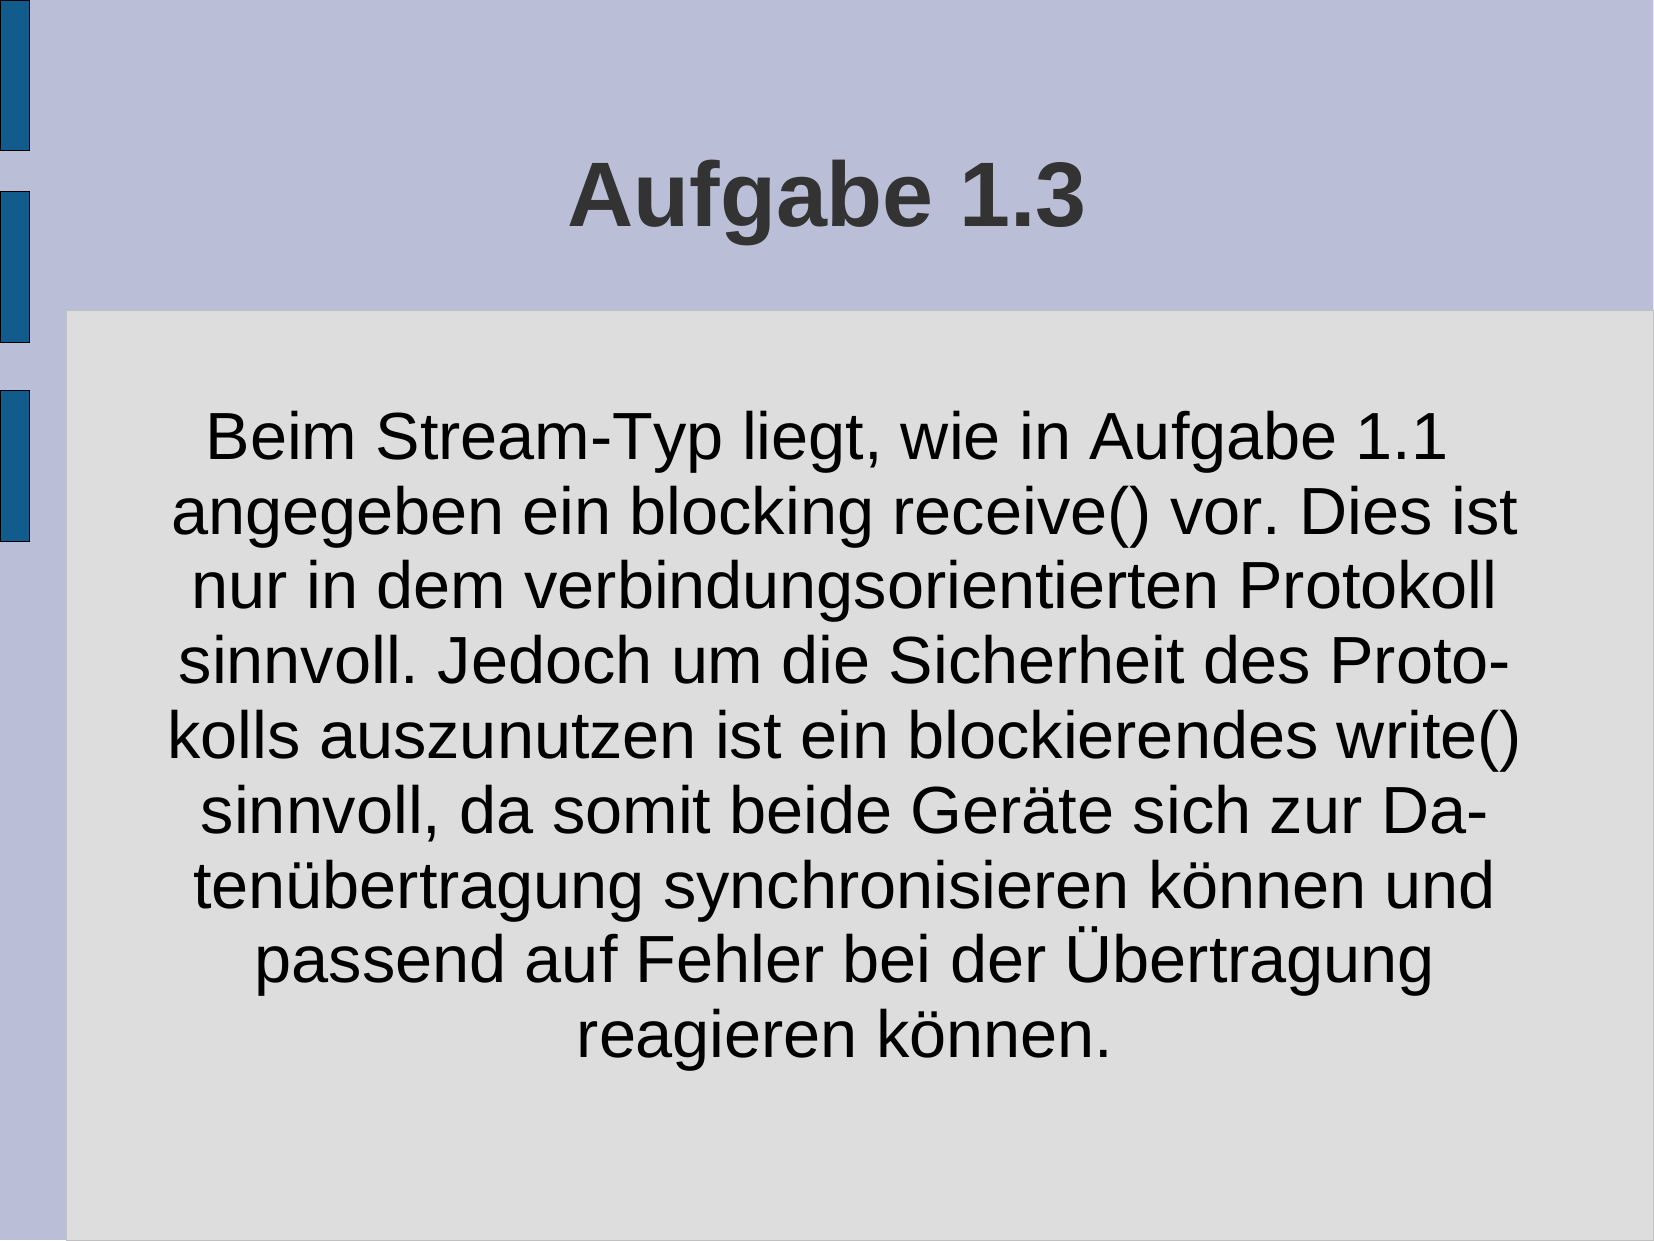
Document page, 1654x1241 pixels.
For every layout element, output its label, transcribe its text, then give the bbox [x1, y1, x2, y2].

subtitle Beim Stream-Typ liegt, wie in Aufgabe 1.1 angegeben ein blocking receive() vor. Dies ist nur in dem verbindungsorientierten Protokoll sinnvoll. Jedoch um die Sicherheit des Proto-kolls auszunutzen ist ein blockierendes write() sinnvoll, da somit beide Geräte sich zur Da-tenübertragung synchronisieren können und passend auf Fehler bei der Übertragung reagieren können. [121, 352, 1534, 1119]
title Aufgabe 1.3 [121, 98, 1534, 291]
text_box [582, 734, 612, 806]
